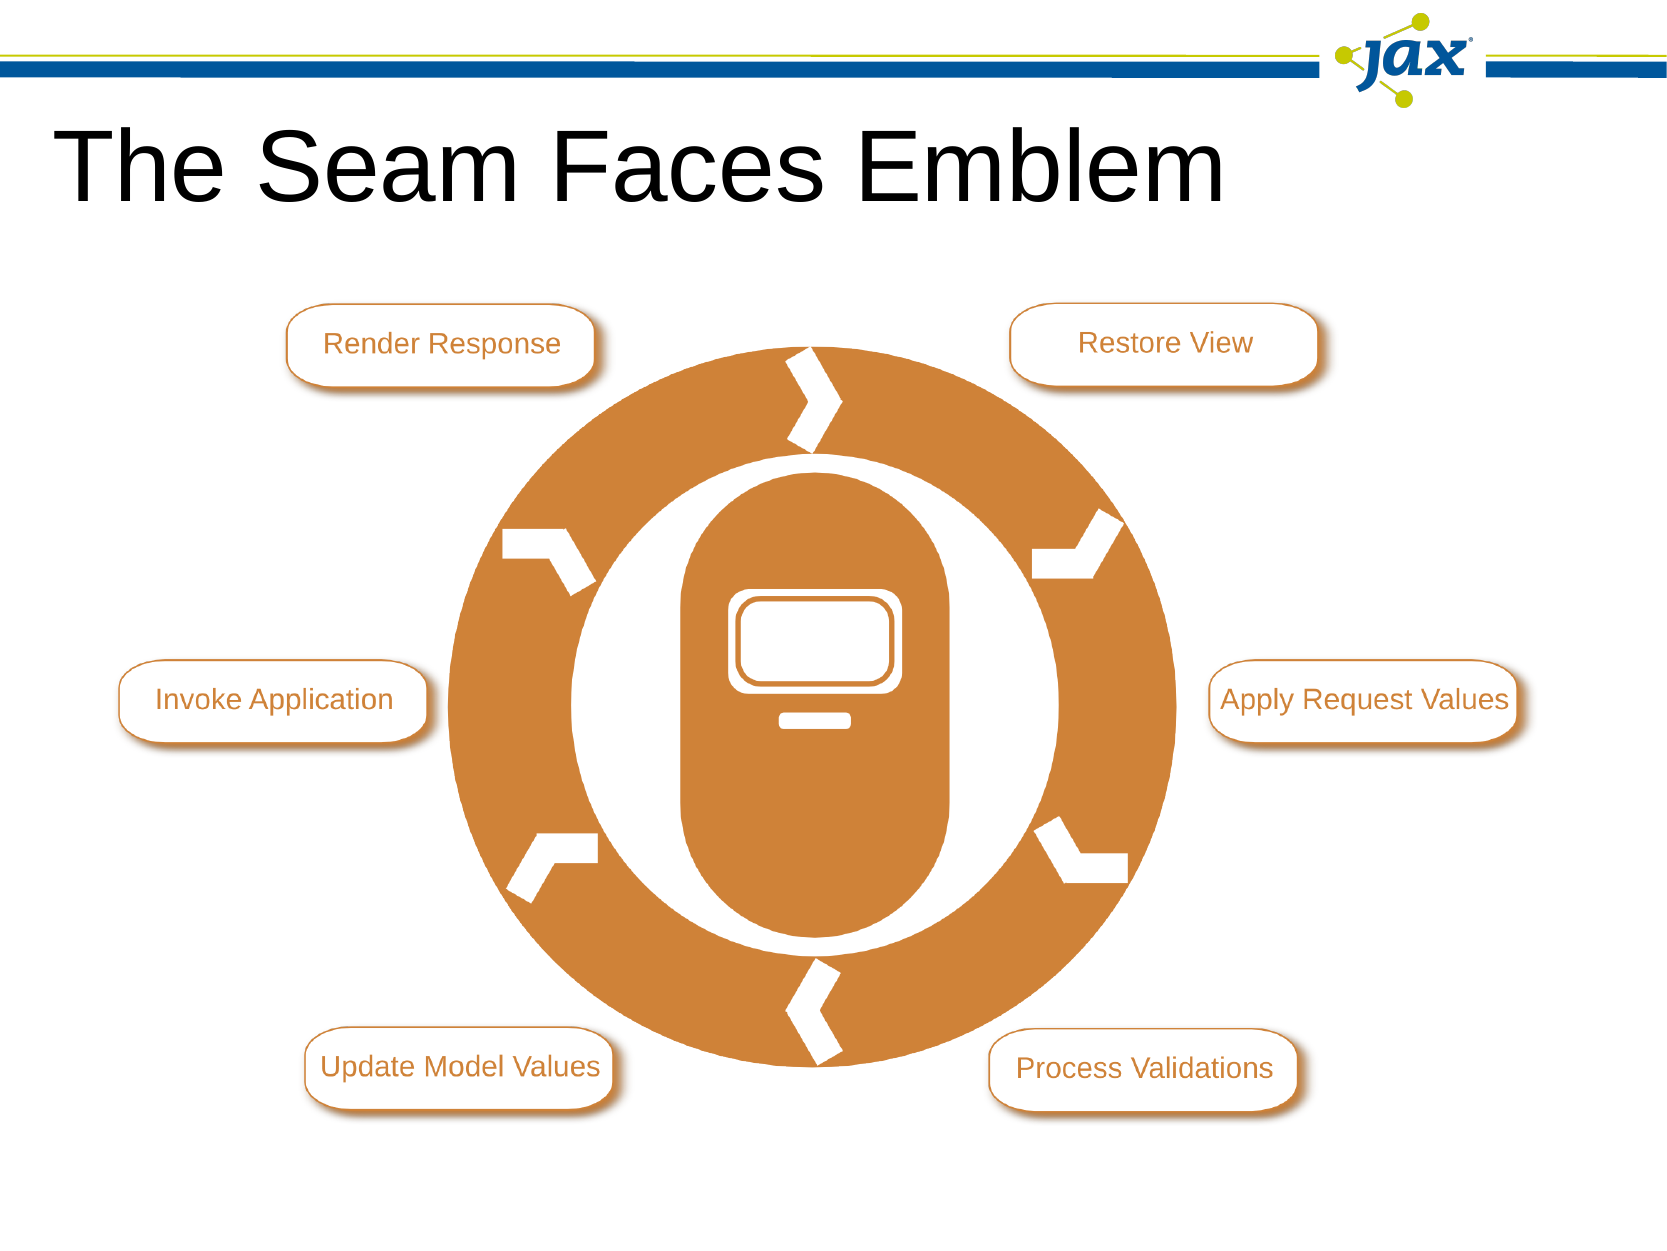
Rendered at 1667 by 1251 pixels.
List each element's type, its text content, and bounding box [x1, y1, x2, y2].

picture [1335, 13, 1473, 91]
picture [112, 299, 1538, 1126]
title The Seam Faces Emblem [37, 91, 1651, 230]
